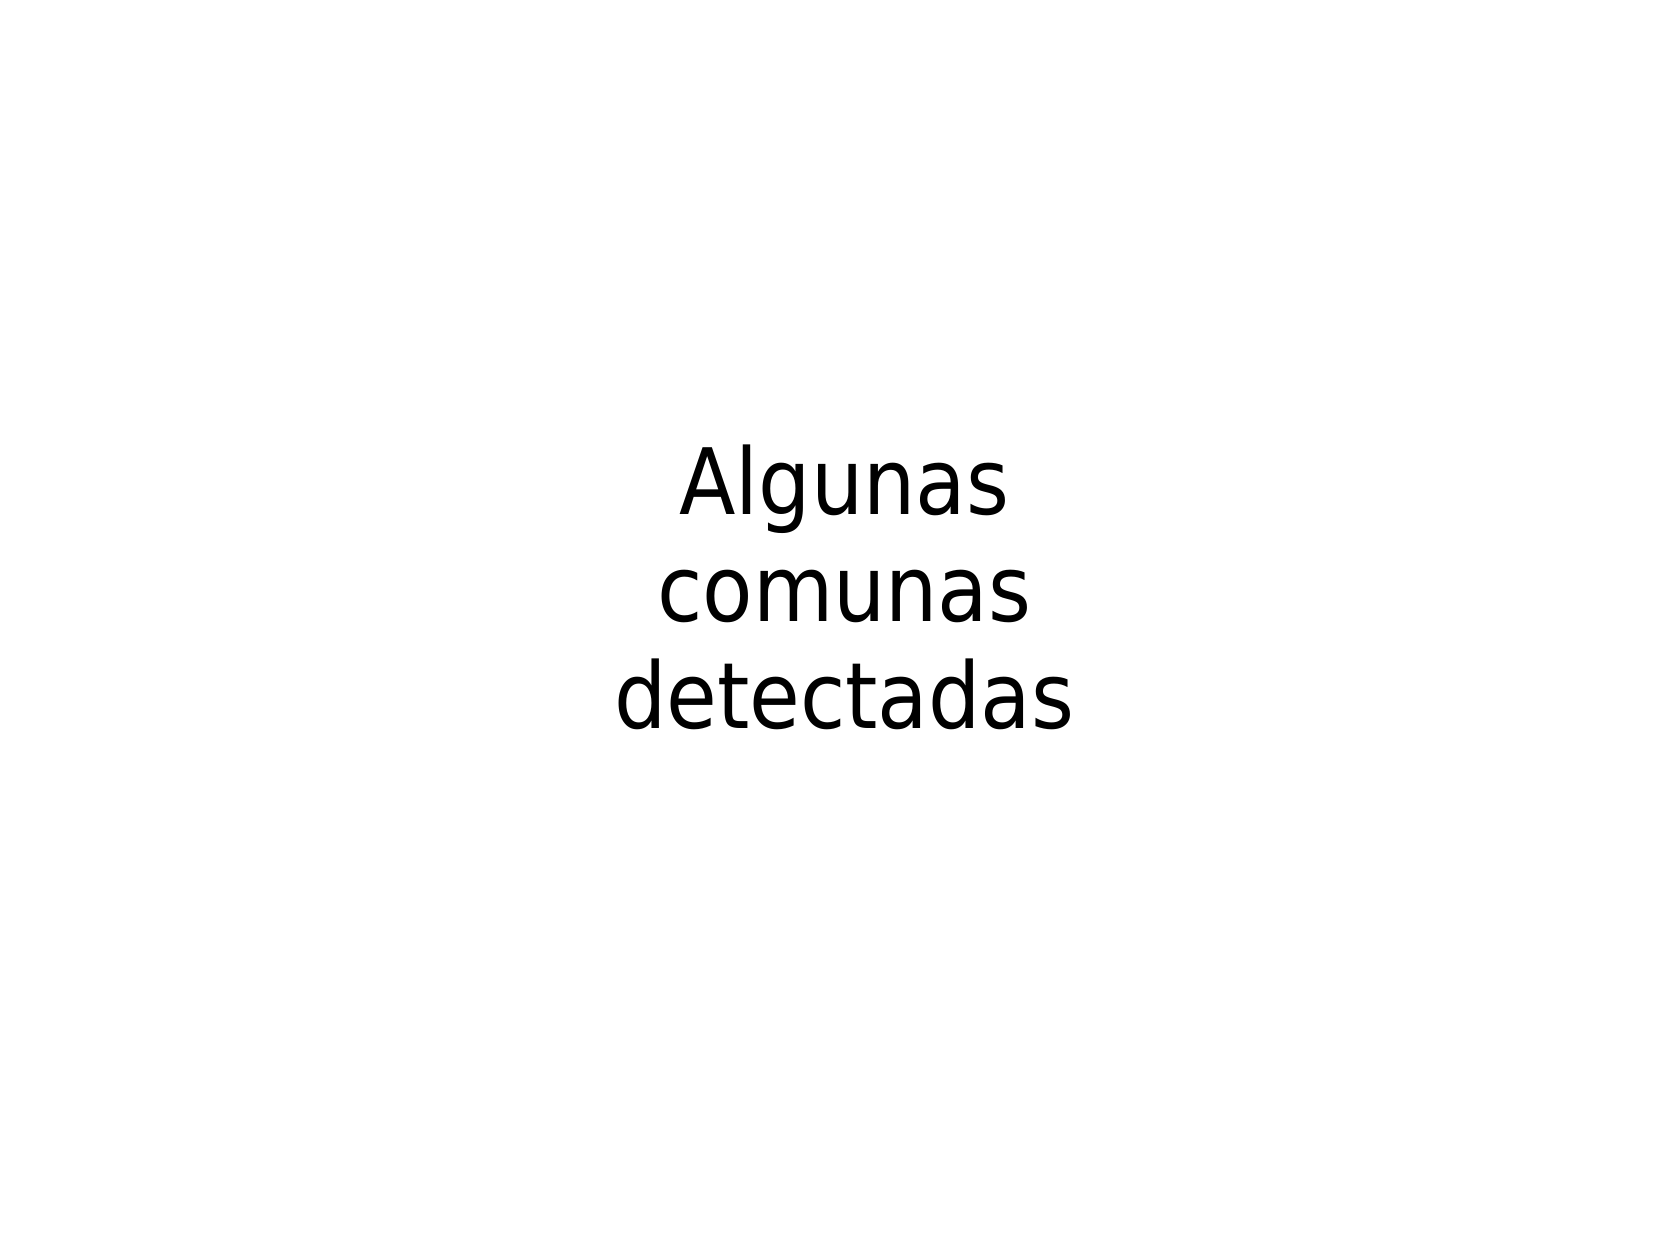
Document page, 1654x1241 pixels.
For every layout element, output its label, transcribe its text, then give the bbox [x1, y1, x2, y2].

title Algunas comunas detectadas [490, 428, 1199, 751]
